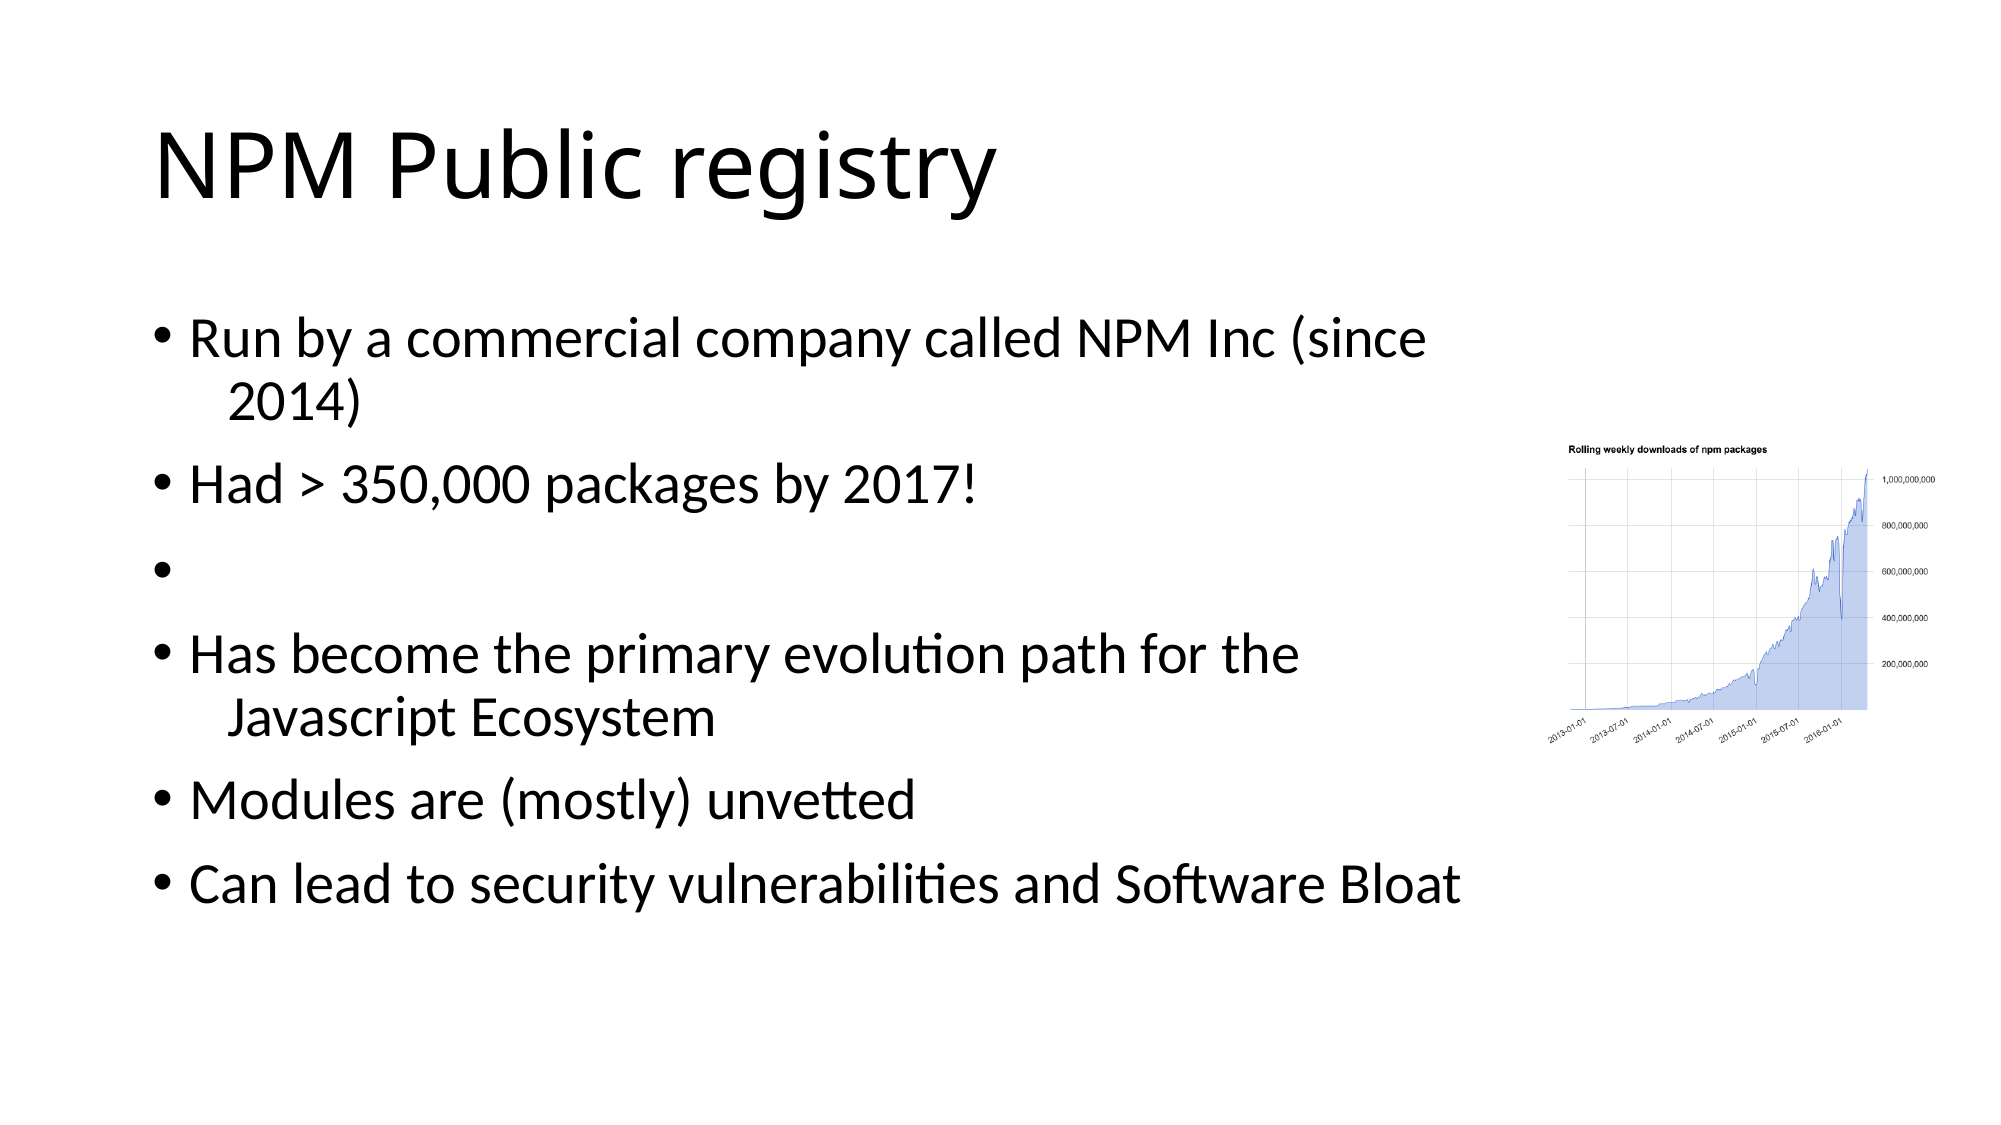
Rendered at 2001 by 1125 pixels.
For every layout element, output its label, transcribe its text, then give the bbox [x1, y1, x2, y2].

list Run by a commercial company called NPM Inc (since 2014) Had > 350,000 packages by 2017! Has become the primary evolution path for the Javascript Ecosystem Modules are (mostly) unvetted Can lead to security vulnerabilities and Software Bloat [137, 299, 1539, 1014]
picture [1538, 438, 1941, 757]
title NPM Public registry [137, 59, 1863, 278]
